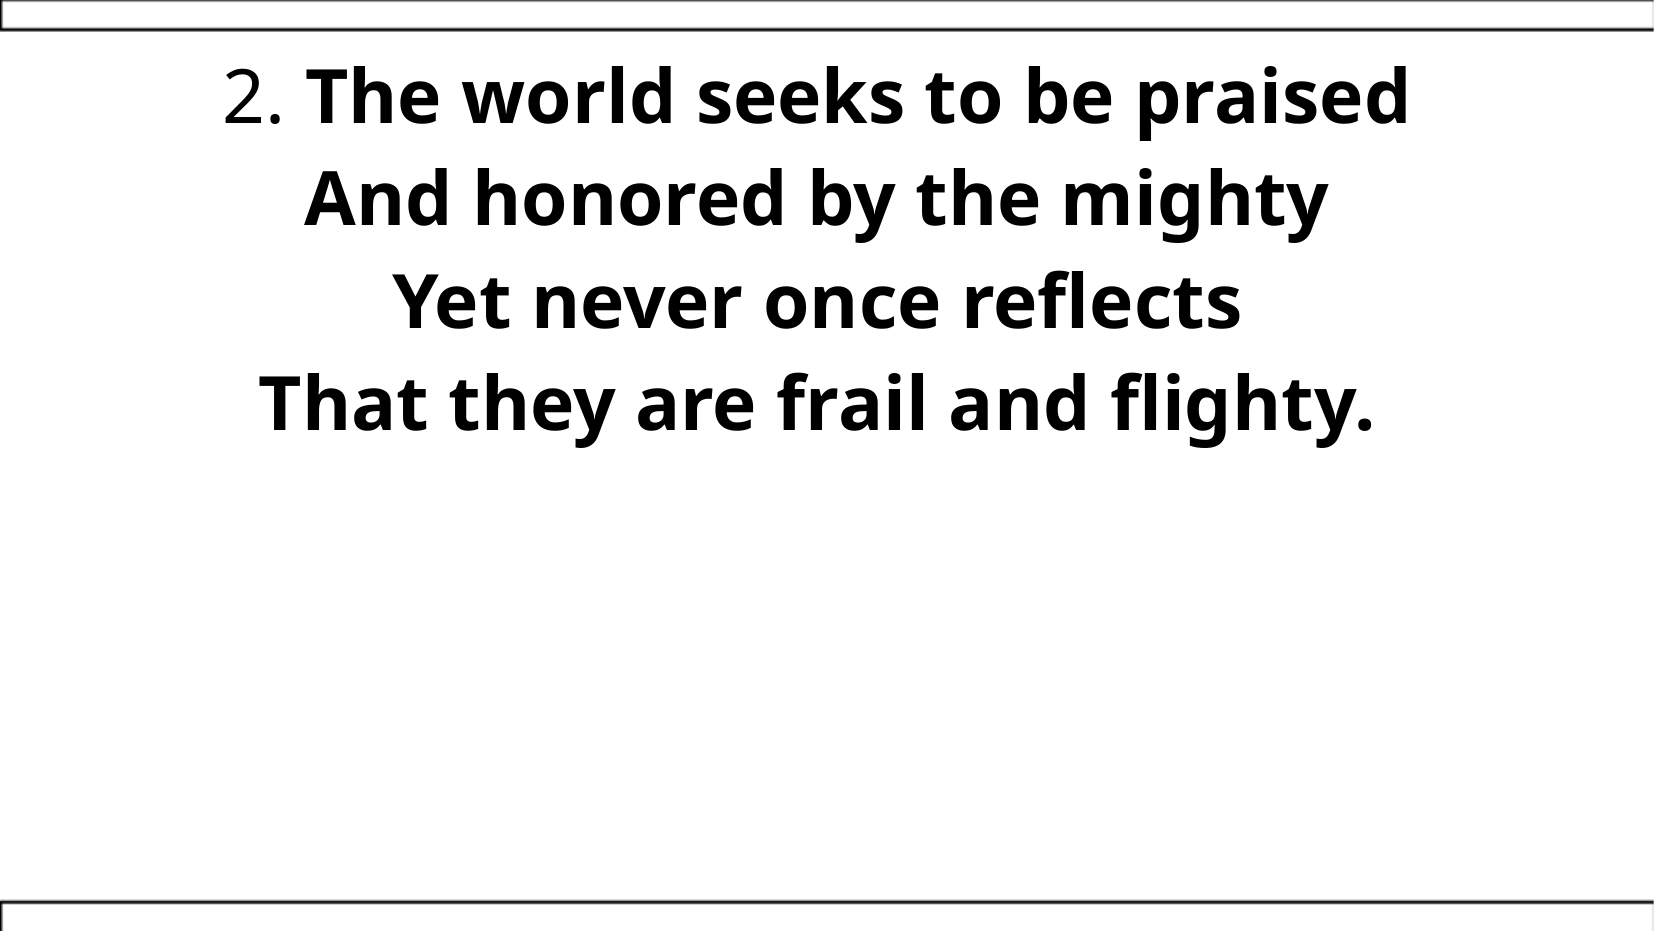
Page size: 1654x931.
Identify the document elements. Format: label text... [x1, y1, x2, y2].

text_box 2. The world seeks to be praised And honored by the mighty Yet never once reflects That they are frail and flighty. [75, 35, 1561, 451]
picture [0, 0, 1654, 931]
